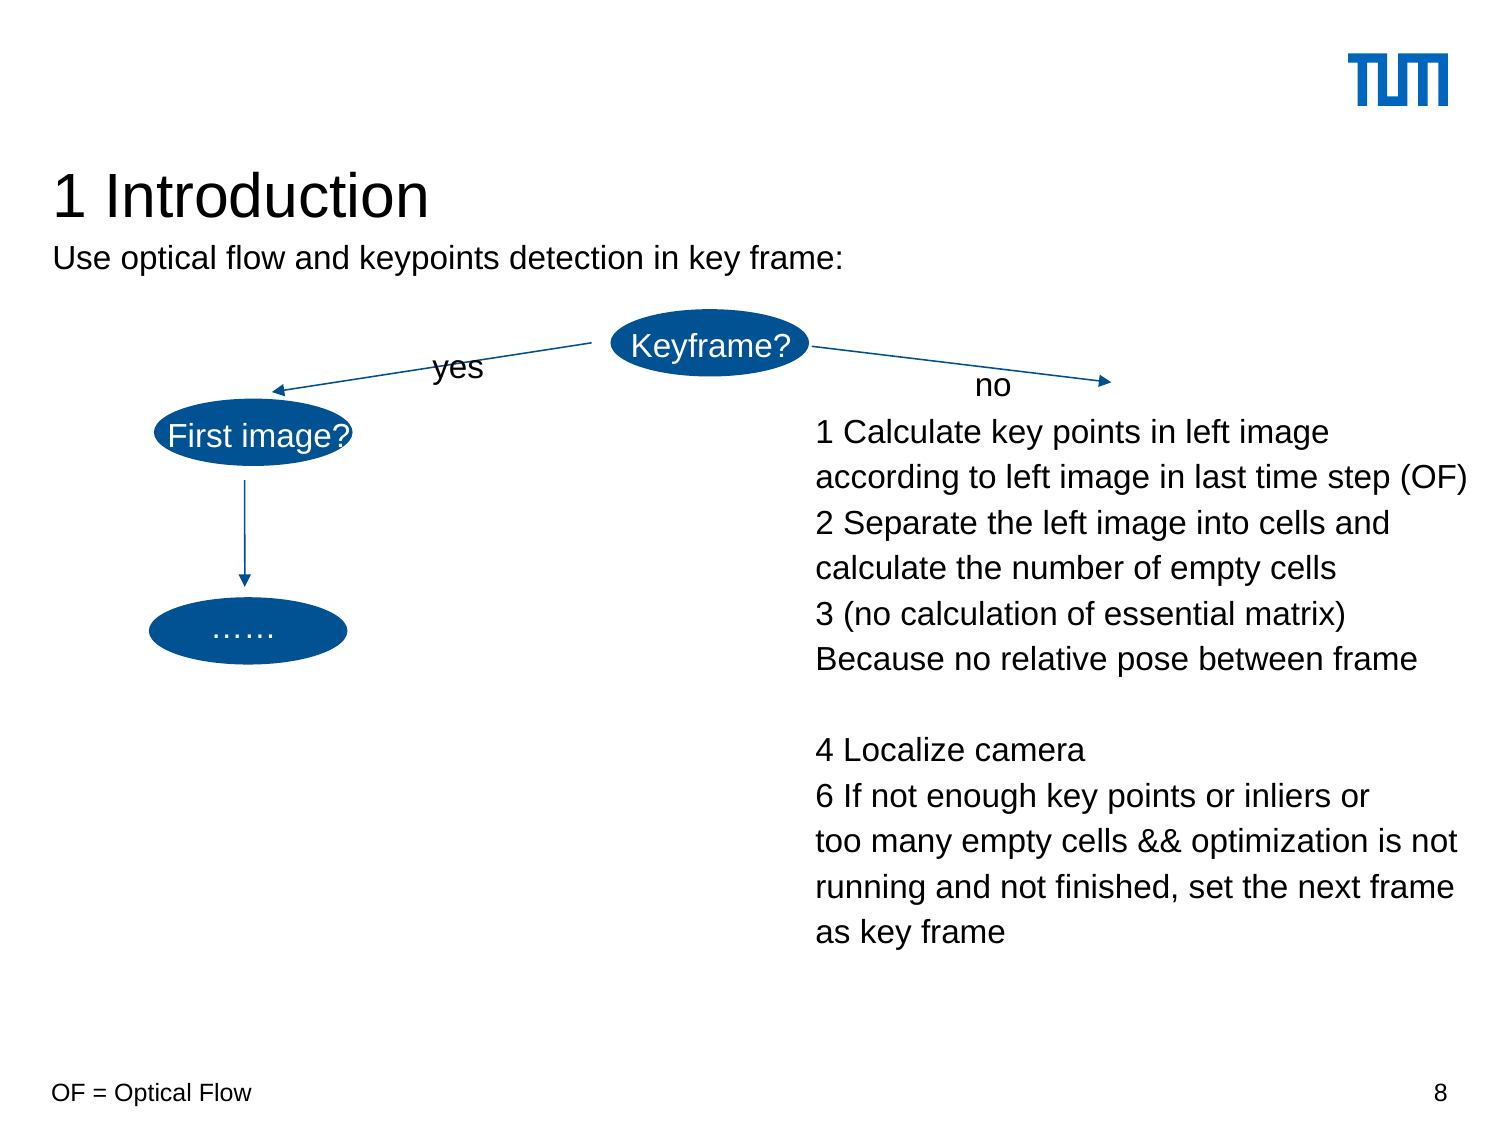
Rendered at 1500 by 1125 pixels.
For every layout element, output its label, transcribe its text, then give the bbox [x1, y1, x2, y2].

text_box Keyframe? [630, 319, 792, 365]
text_box yes [432, 340, 485, 386]
text_box [184, 398, 323, 408]
text_box no [974, 357, 1050, 404]
title 1 Introduction [52, 163, 1449, 231]
slide_number <number> [1112, 1061, 1448, 1122]
list Use optical flow and keypoints detection in key frame: [52, 231, 1449, 273]
text_box [610, 322, 630, 363]
text_box [639, 309, 781, 319]
text_box [148, 597, 348, 665]
footer OF = Optical Flow [51, 1061, 1112, 1122]
text_box [179, 455, 327, 466]
text_box [153, 415, 167, 449]
text_box [792, 323, 810, 362]
text_box [635, 365, 785, 377]
text_box First image? [167, 408, 351, 455]
text_box 1 Calculate key points in left image according to left image in last time step (OF) 2 Separate the left image into cells and calculate the number of empty cells 3 (no calculation of essential matrix) Because no relative pose between frame 4 Localize camera 6 If not enough key points or inliers or too many empty cells && optimization is not running and not finished, set the next frame as key frame [815, 404, 1470, 1042]
text_box …… [210, 599, 277, 645]
